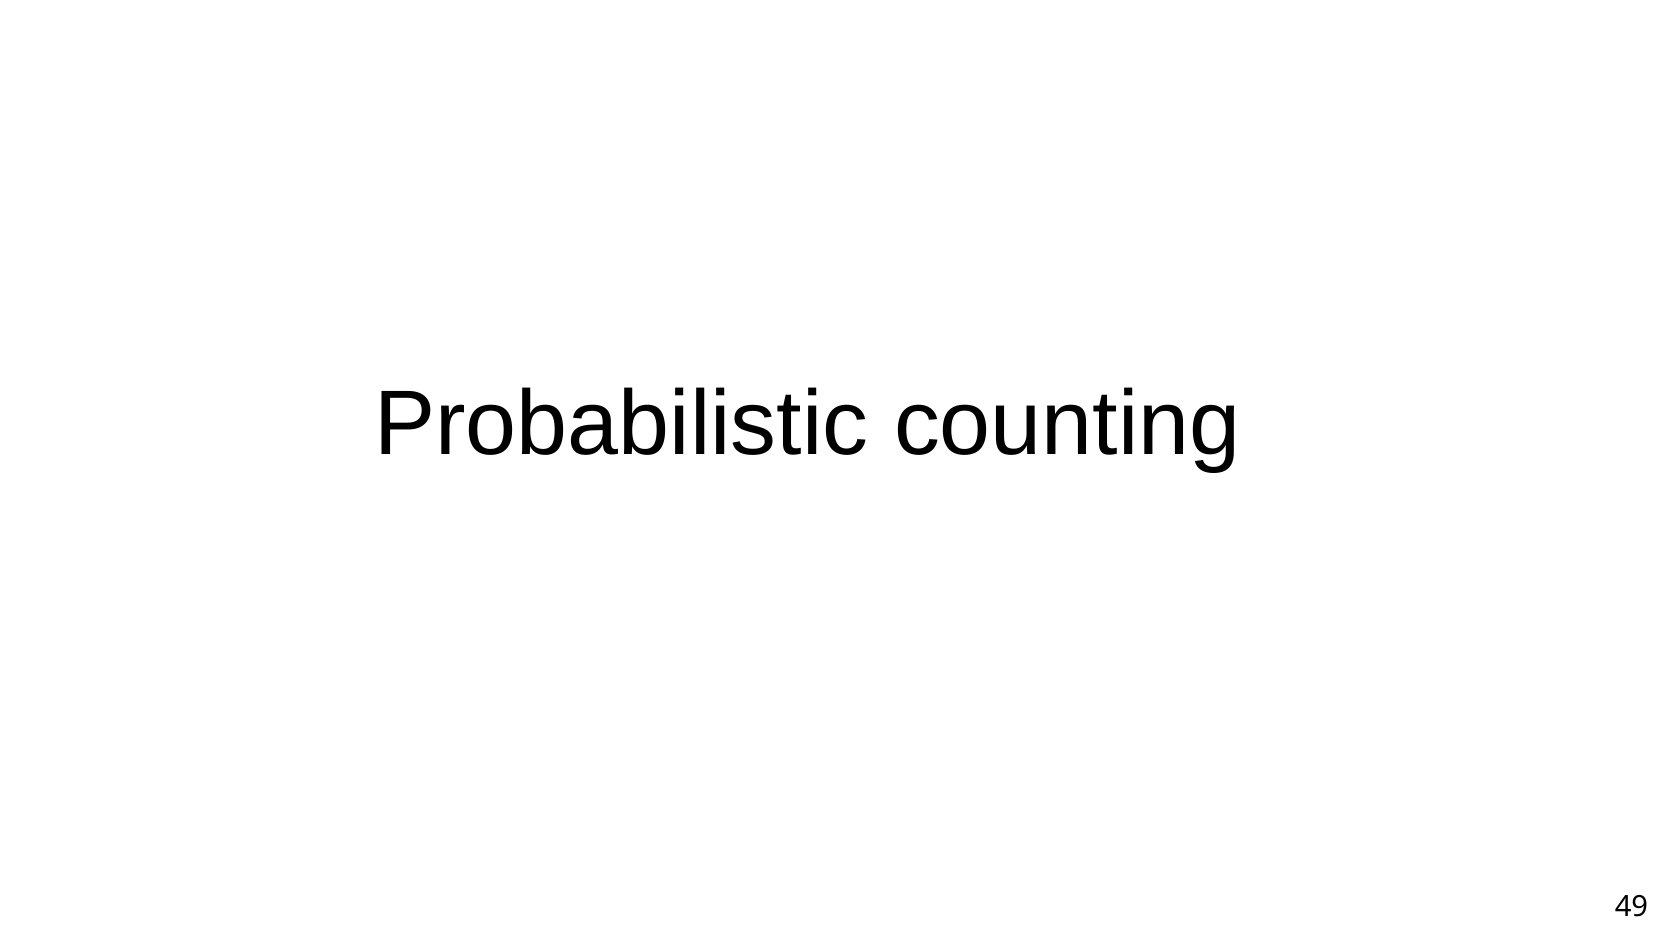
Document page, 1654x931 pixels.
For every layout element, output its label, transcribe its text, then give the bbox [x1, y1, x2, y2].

title Probabilistic counting [64, 345, 1553, 501]
